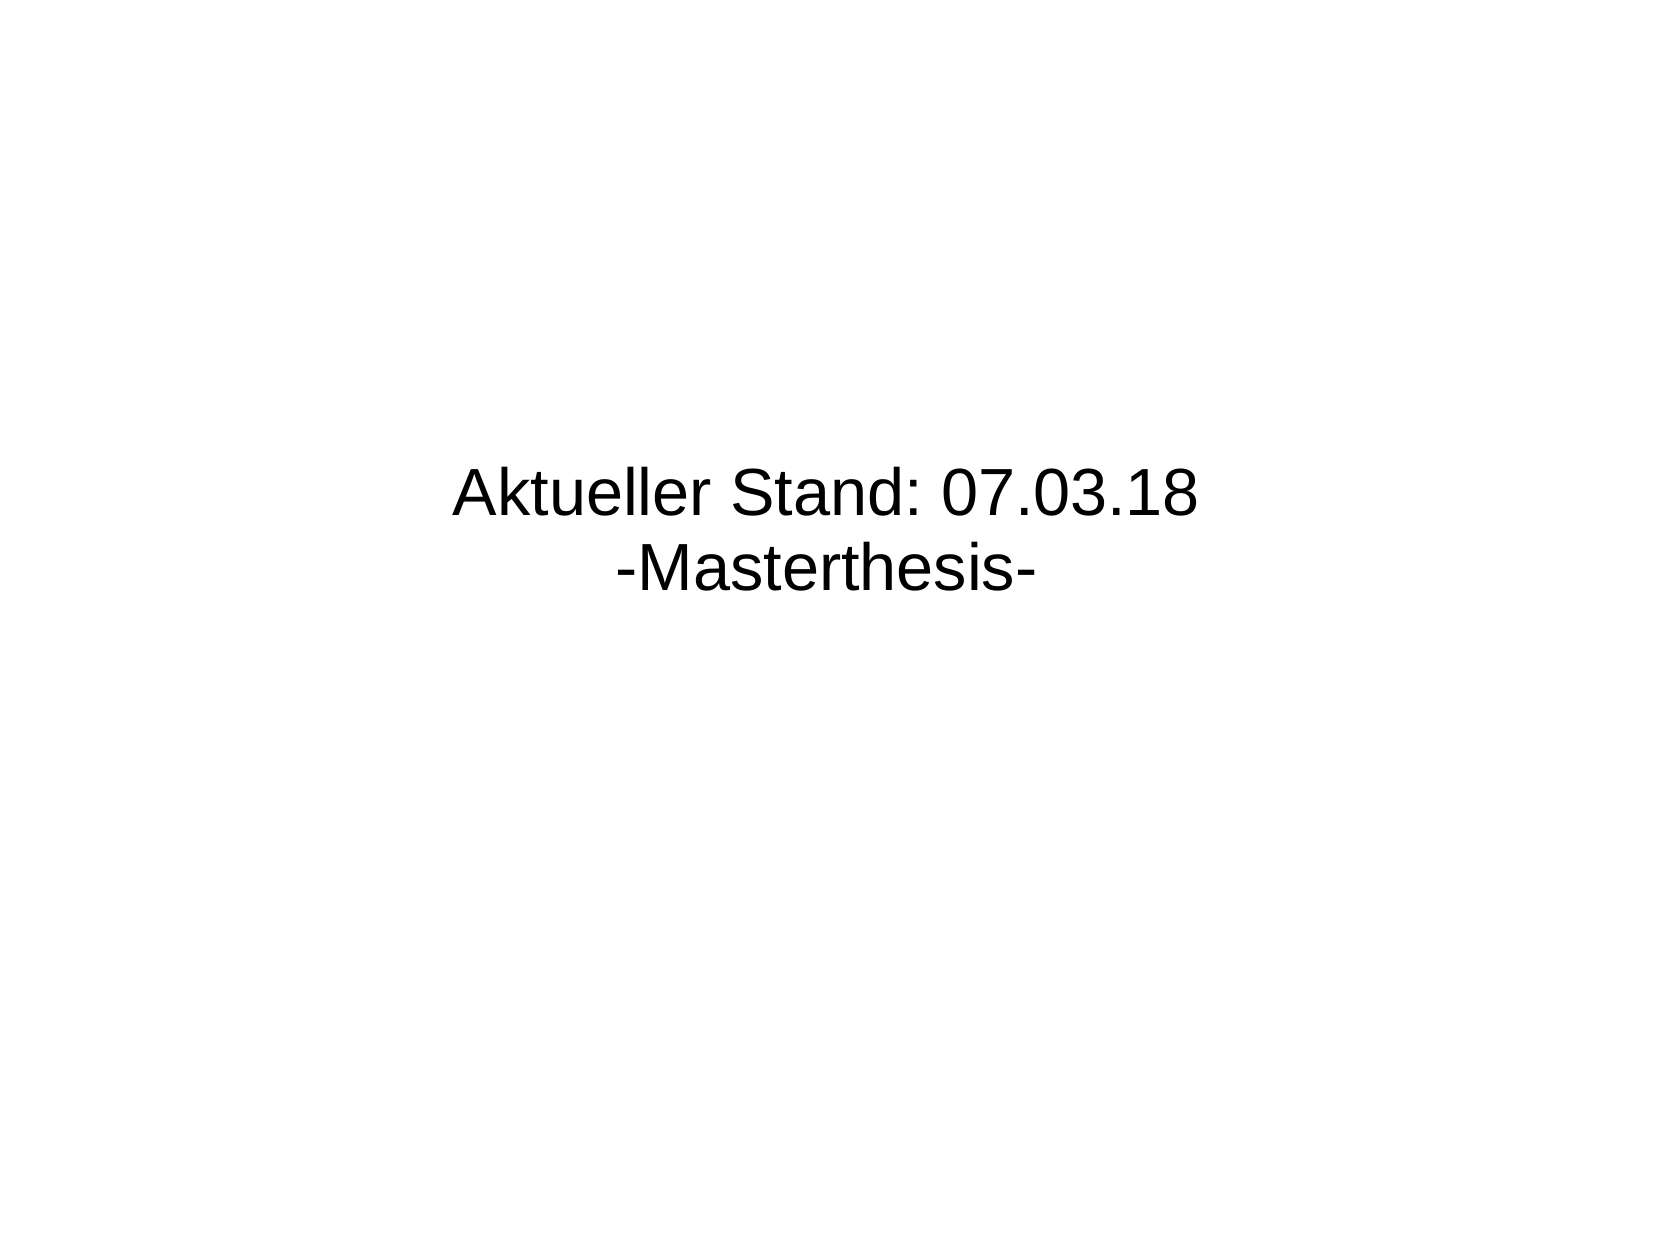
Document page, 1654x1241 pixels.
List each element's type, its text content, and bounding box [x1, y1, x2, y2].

subtitle Aktueller Stand: 07.03.18 -Masterthesis- [82, 49, 1571, 1010]
